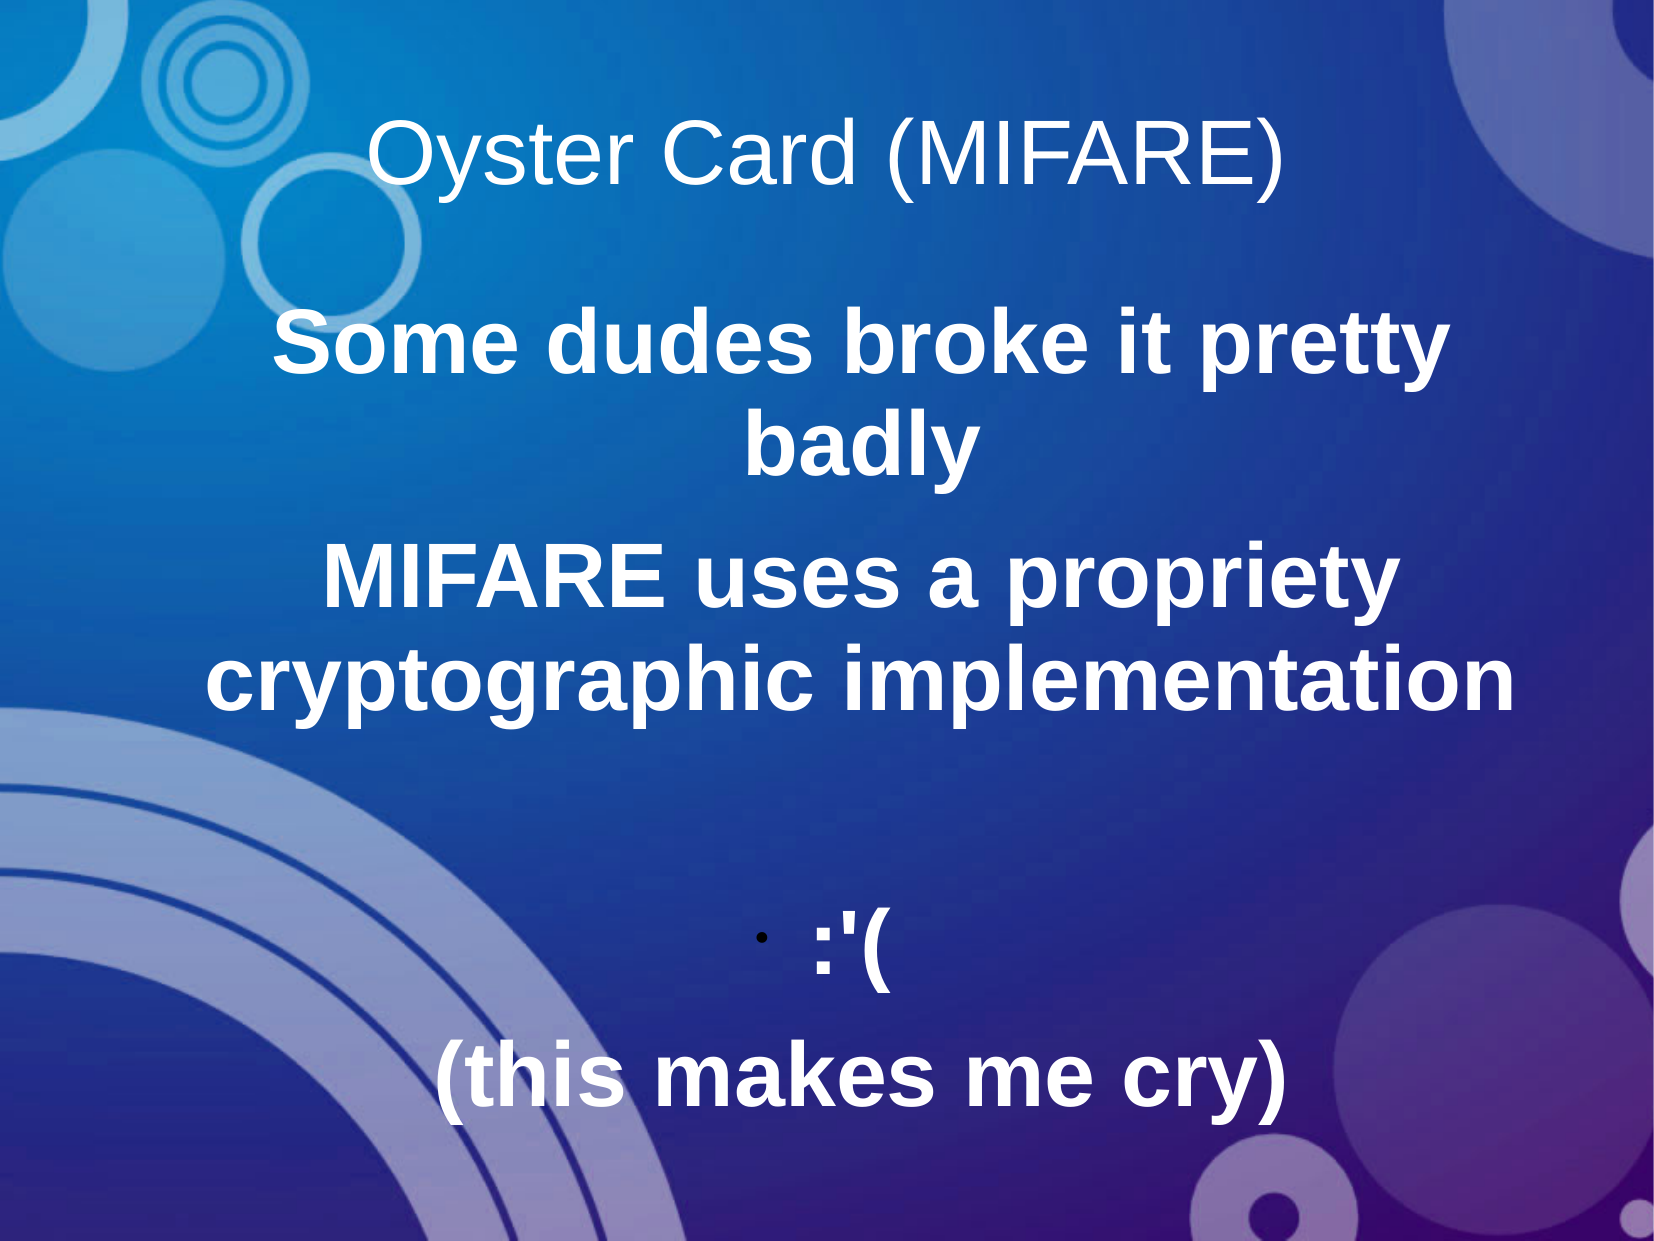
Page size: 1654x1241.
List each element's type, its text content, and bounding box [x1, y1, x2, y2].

list Some dudes broke it pretty badly MIFARE uses a propriety cryptographic implementation :'( (this makes me cry) [82, 290, 1571, 1127]
title Oyster Card (MIFARE) [82, 49, 1571, 257]
picture [0, 0, 1654, 1241]
